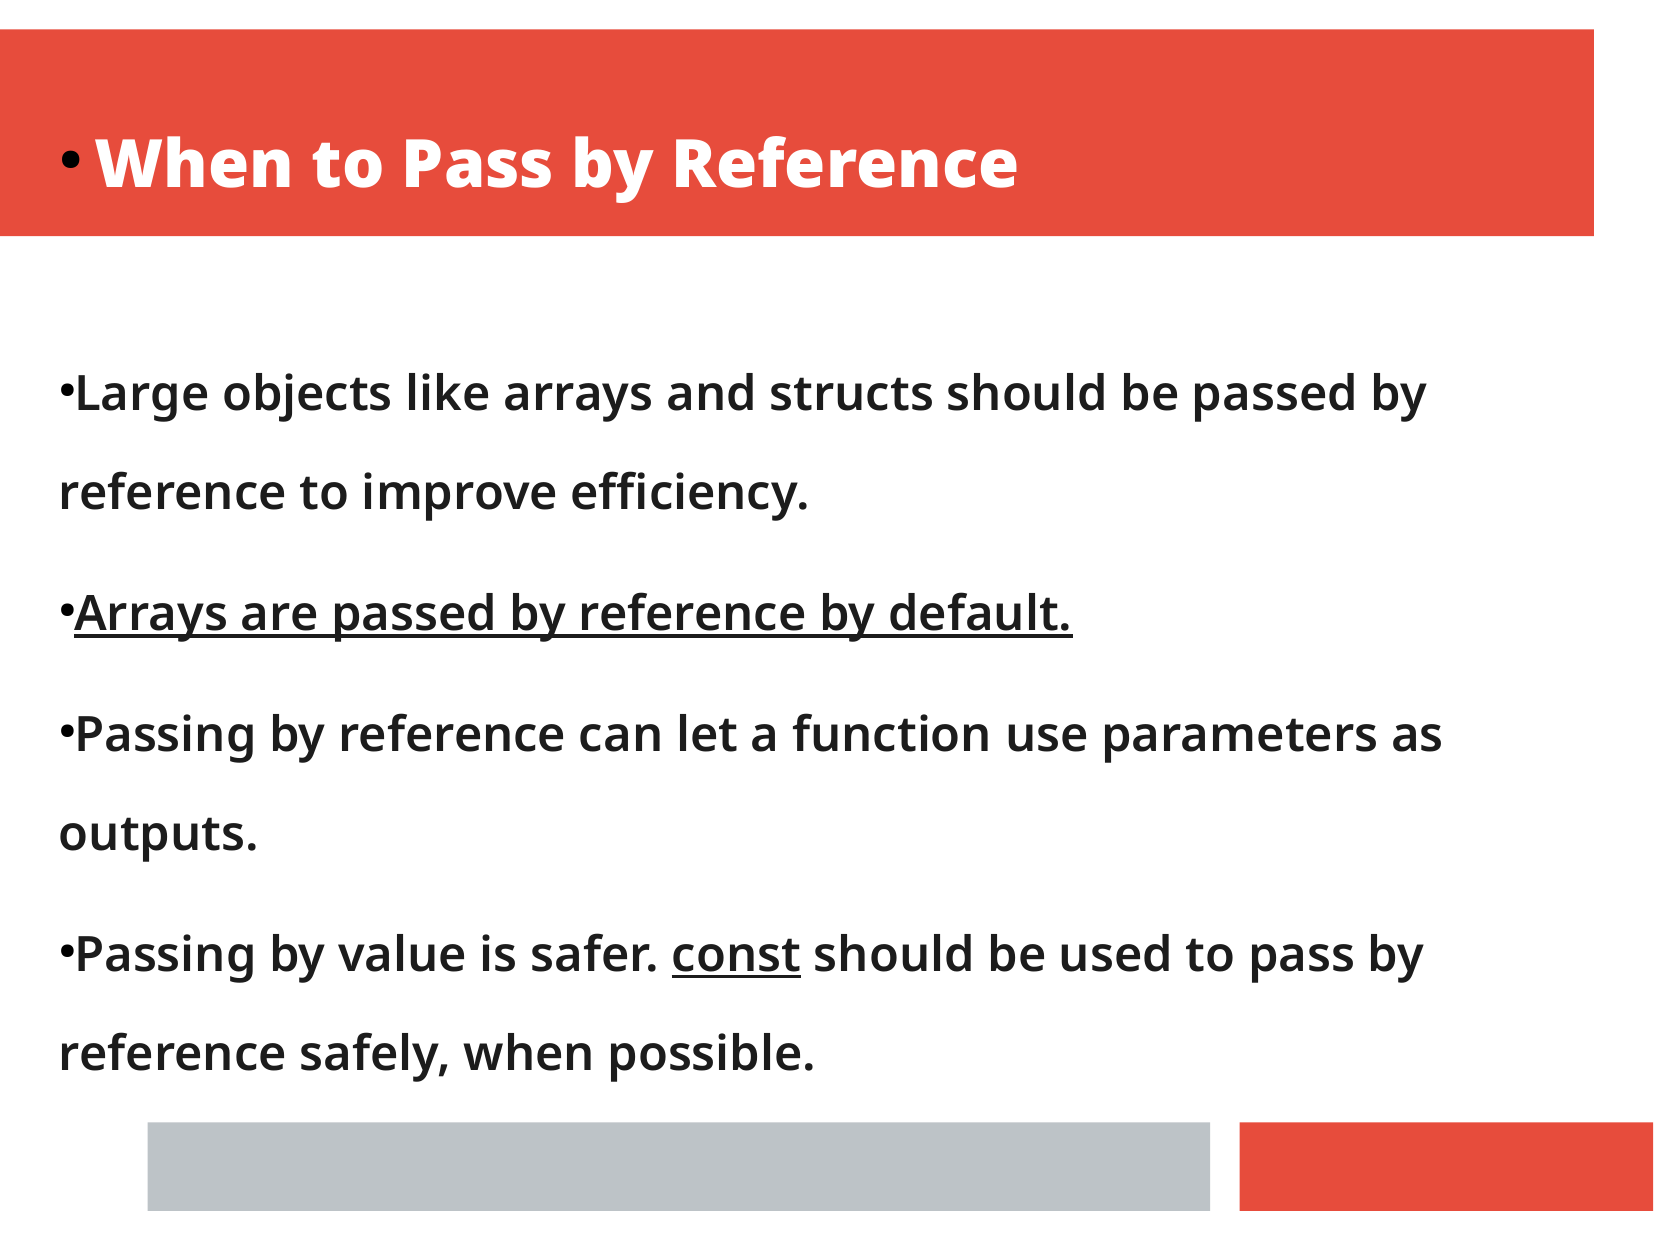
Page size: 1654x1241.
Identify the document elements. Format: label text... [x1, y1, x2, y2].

list Large objects like arrays and structs should be passed by reference to improve efficiency. Arrays are passed by reference by default. Passing by reference can let a function use parameters as outputs. Passing by value is safer. const should be used to pass by reference safely, when possible. [58, 324, 1565, 1093]
title When to Pass by Reference [58, 59, 1594, 207]
